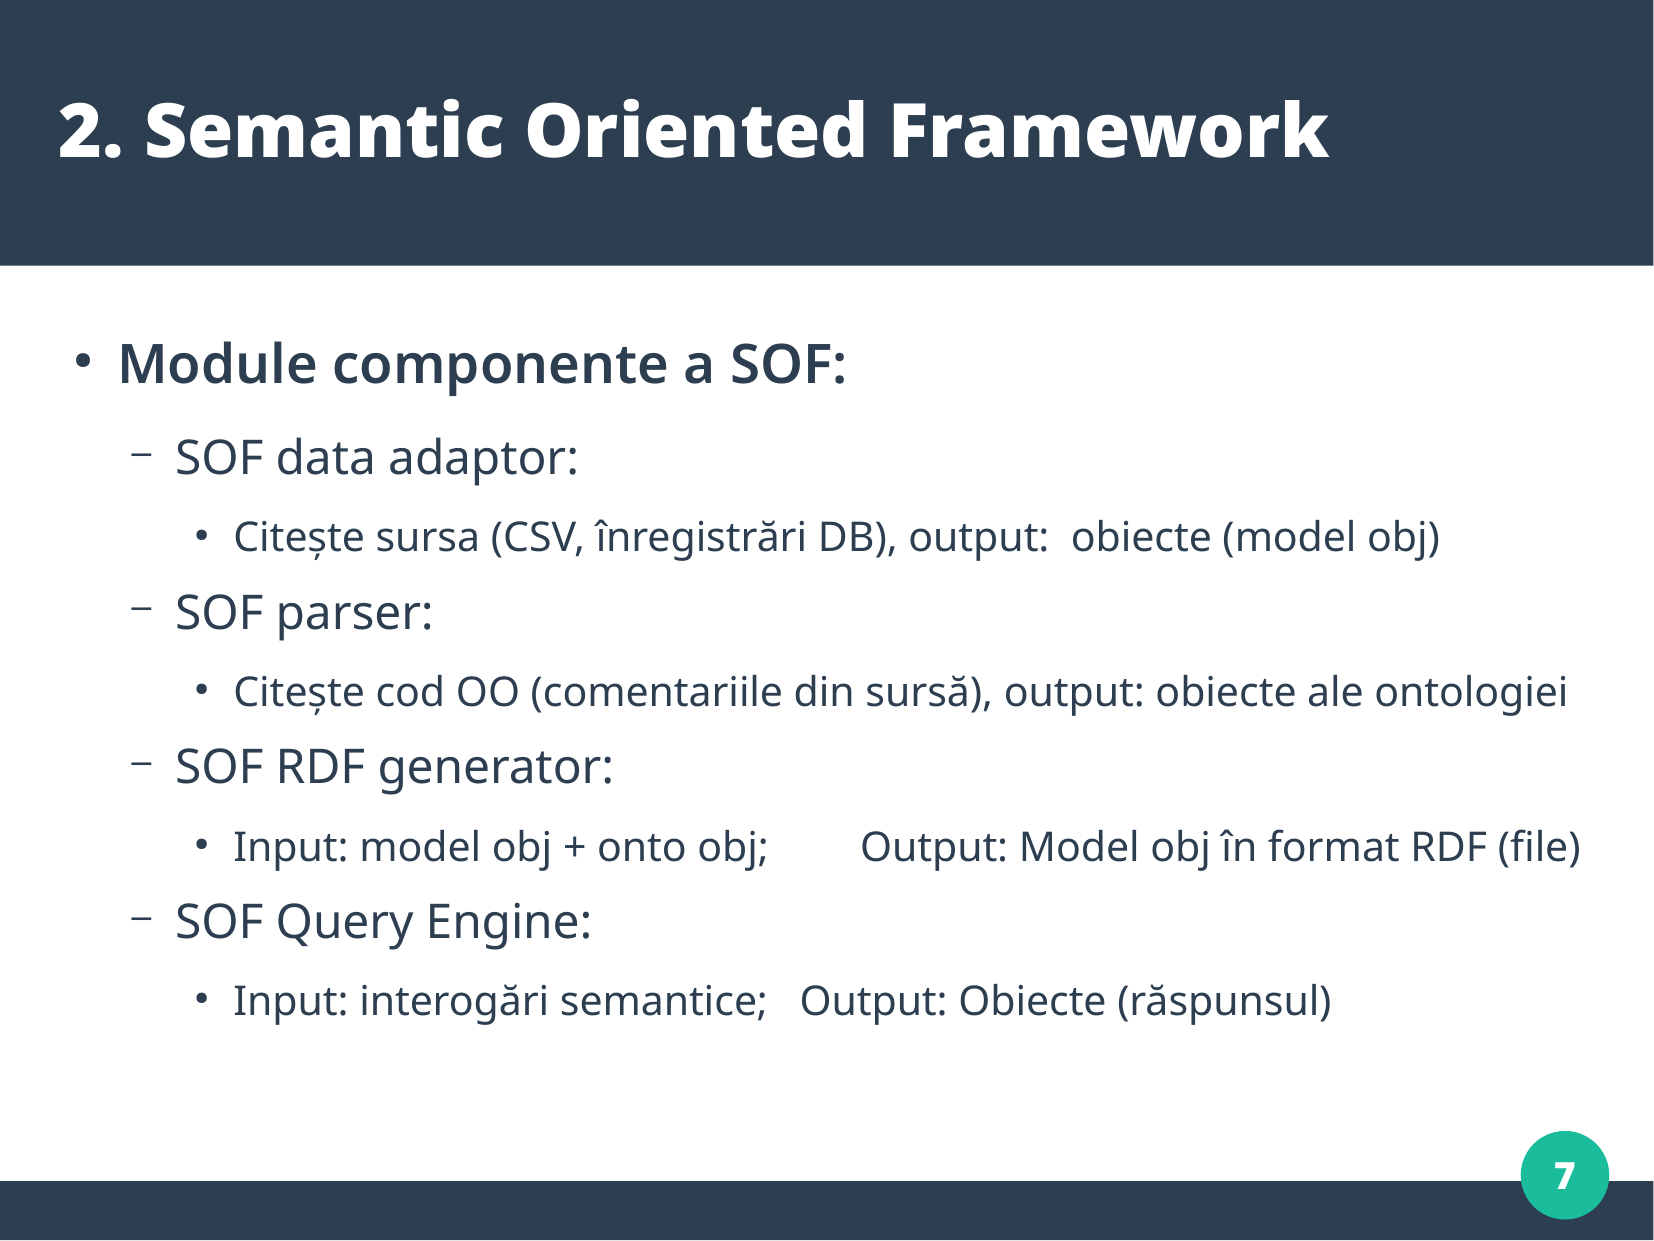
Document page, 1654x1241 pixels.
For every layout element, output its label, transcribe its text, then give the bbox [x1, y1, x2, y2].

list Module componente a SOF: SOF data adaptor: Citește sursa (CSV, înregistrări DB), output: obiecte (model obj) SOF parser: Citește cod OO (comentariile din sursă), output: obiecte ale ontologiei SOF RDF generator: Input: model obj + onto obj; Output: Model obj în format RDF (file) SOF Query Engine: Input: interogări semantice; Output: Obiecte (răspunsul) [59, 324, 1595, 1152]
title 2. Semantic Oriented Framework [59, 49, 1595, 207]
